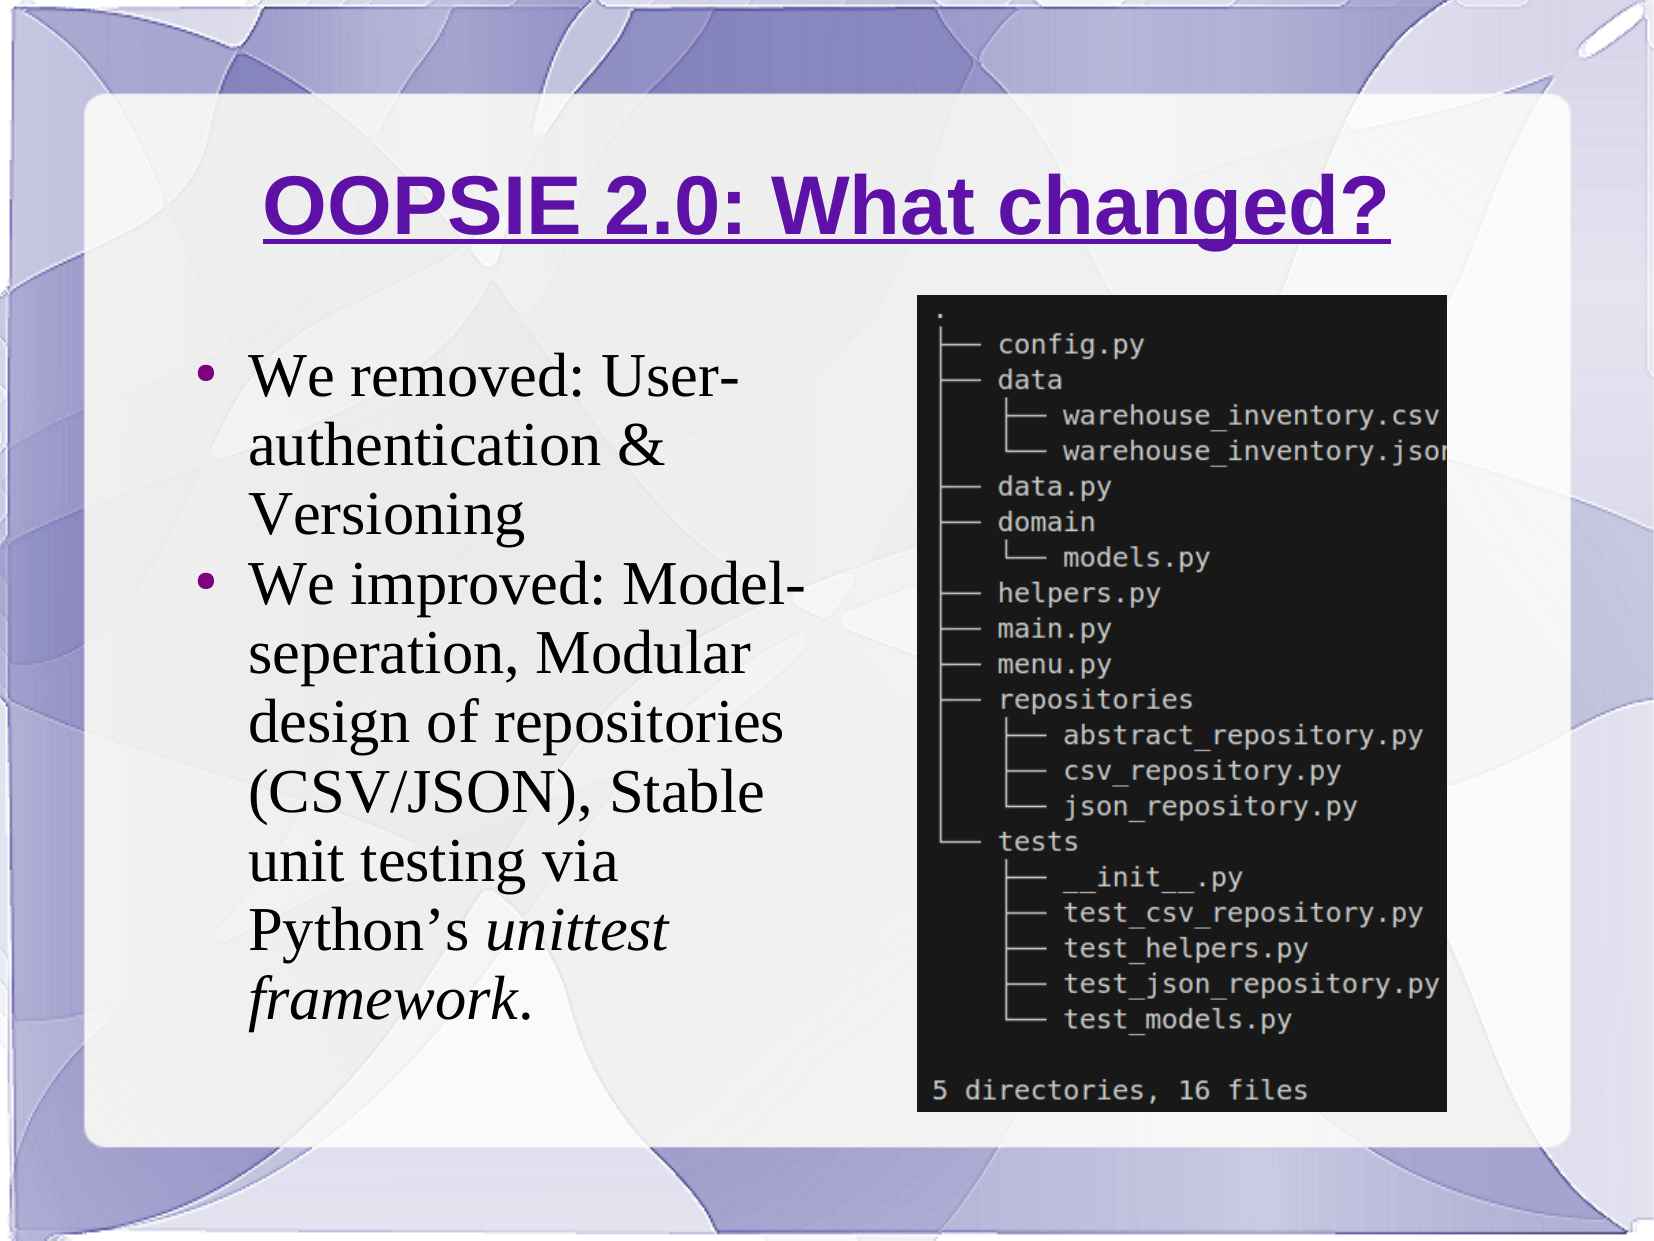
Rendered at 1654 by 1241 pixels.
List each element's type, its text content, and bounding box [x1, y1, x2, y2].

title OOPSIE 2.0: What changed? [82, 109, 1571, 303]
list We removed: User-authentication & Versioning We improved: Model-seperation, Modular design of repositories (CSV/JSON), Stable unit testing via Python’s unittest framework. [177, 340, 857, 1034]
picture [0, 0, 1654, 1241]
